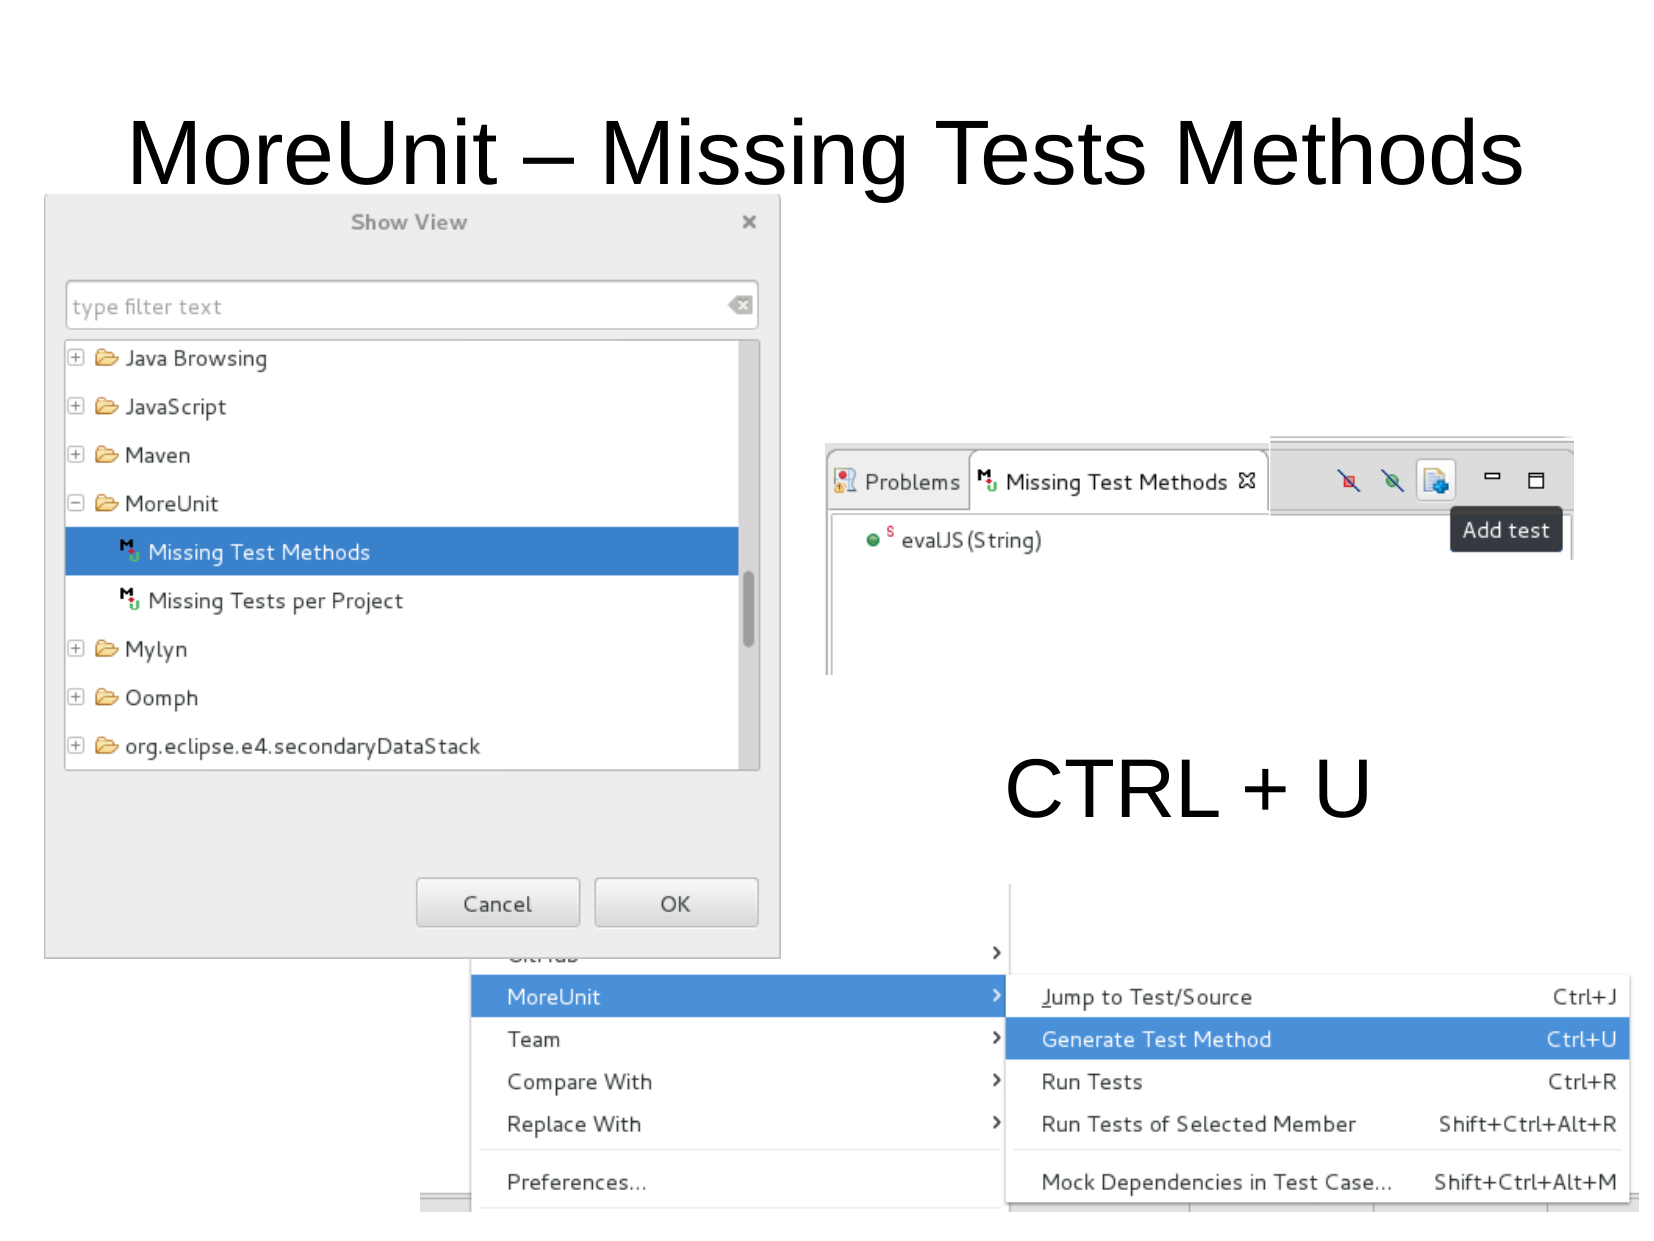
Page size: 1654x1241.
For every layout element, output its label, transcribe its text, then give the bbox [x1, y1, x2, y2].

picture [825, 435, 1574, 676]
text_box CTRL + U [990, 735, 1501, 843]
picture [44, 194, 1639, 1212]
title MoreUnit – Missing Tests Methods [82, 49, 1571, 257]
